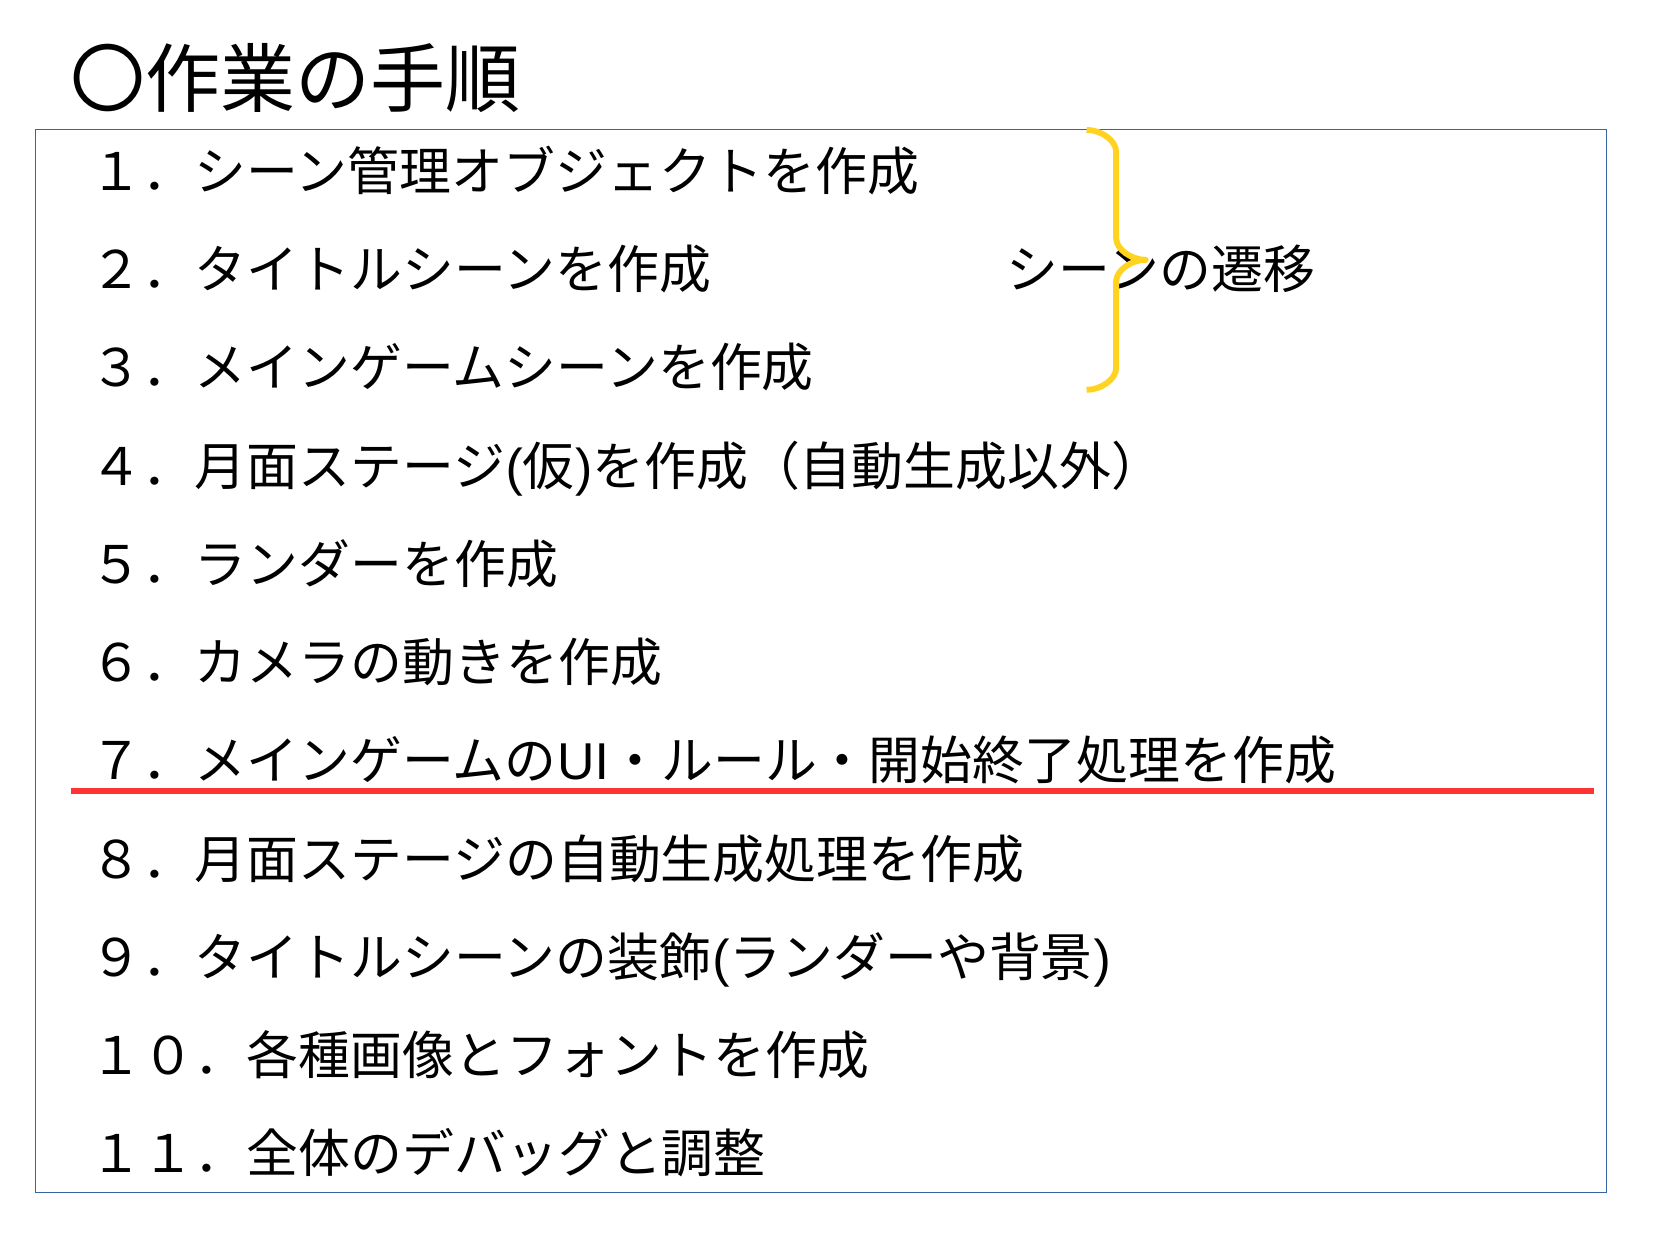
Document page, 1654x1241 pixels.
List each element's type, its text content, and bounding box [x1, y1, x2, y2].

list １．シーン管理オブジェクトを作成 ２．タイトルシーンを作成 シーンの遷移 ３．メインゲームシーンを作成 ４．月面ステージ(仮)を作成（自動生成以外） ５．ランダーを作成 ６．カメラの動きを作成 ７．メインゲームのUI・ルール・開始終了処理を作成 ８．月面ステージの自動生成処理を作成 ９．タイトルシーンの装飾(ランダーや背景) １０．各種画像とフォントを作成 １１．全体のデバッグと調整 [35, 129, 1607, 1193]
title 〇作業の手順 [70, 17, 1052, 130]
